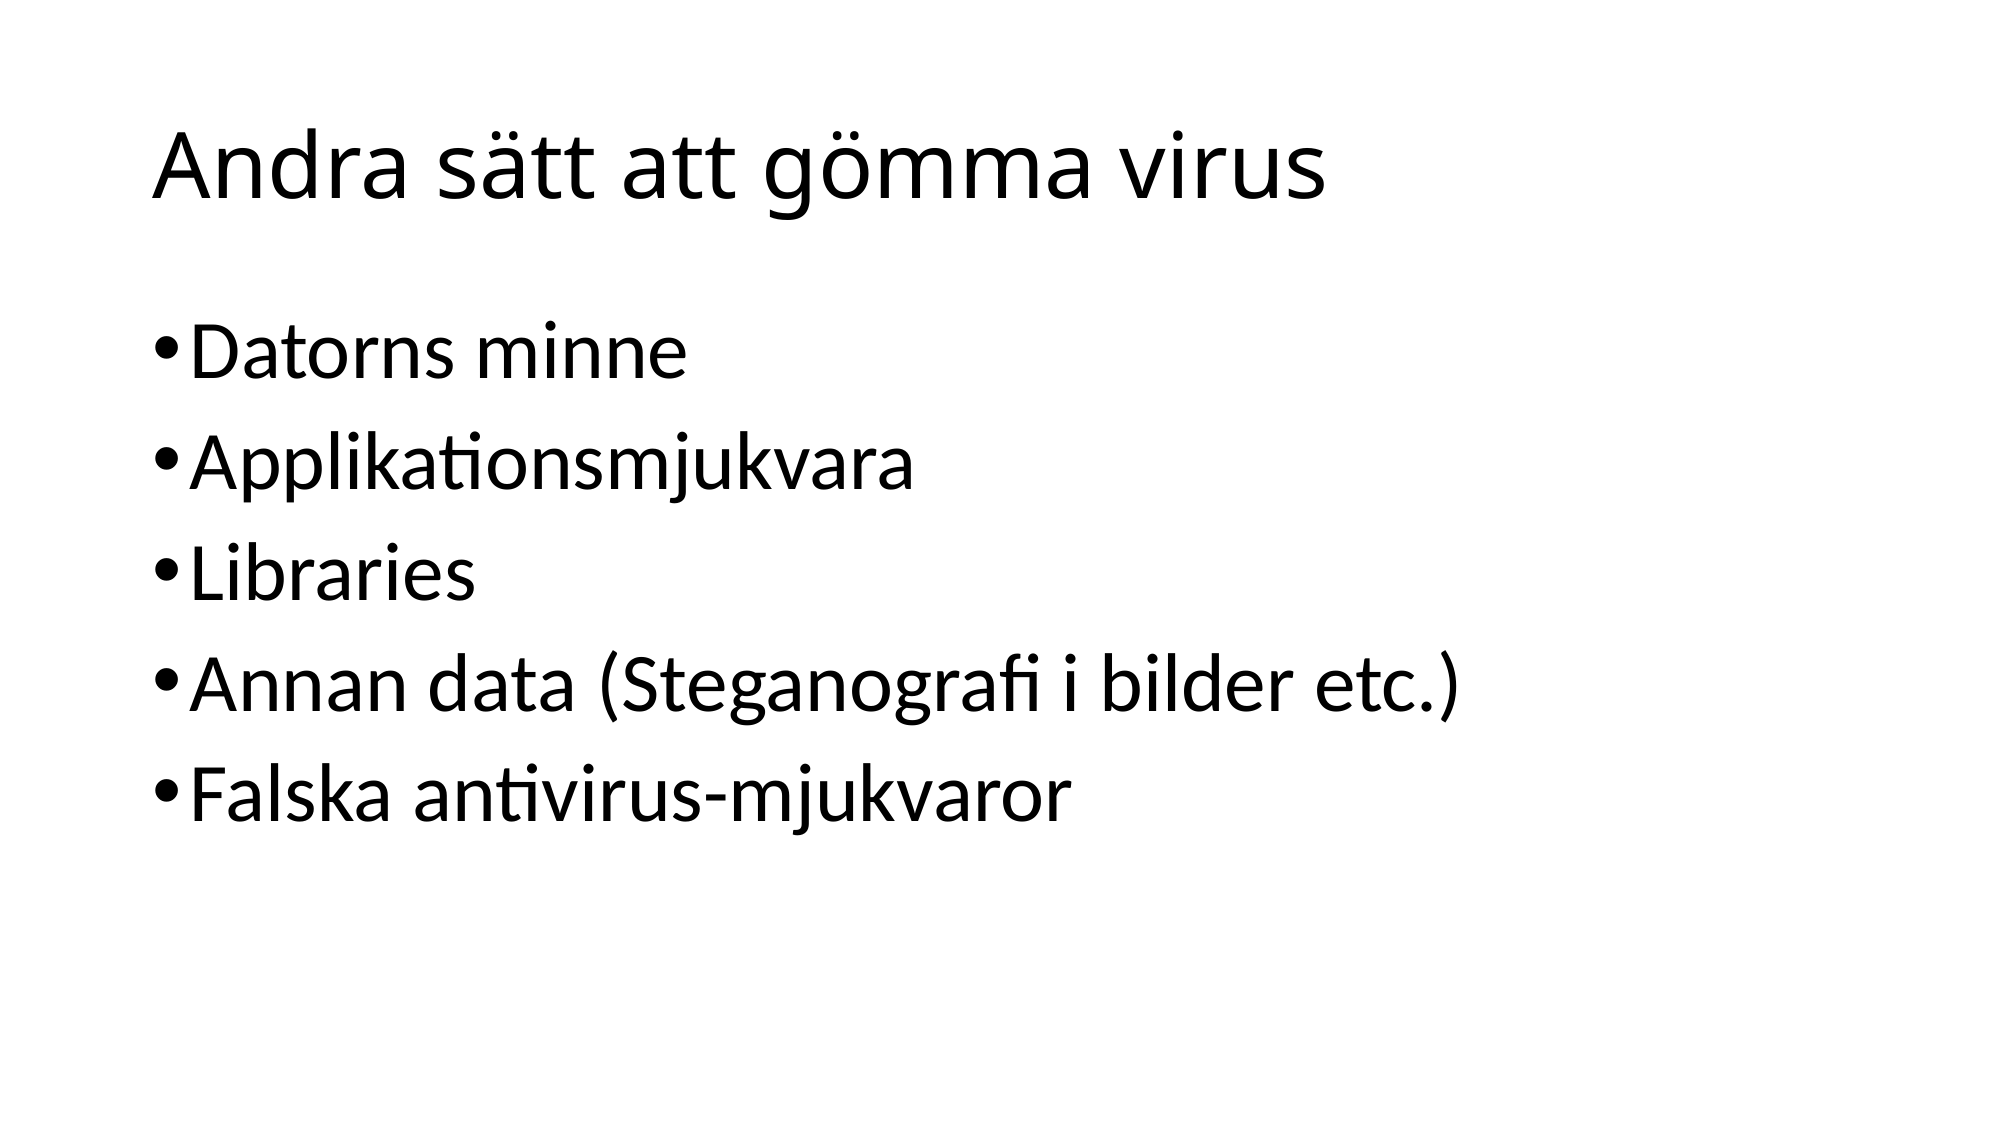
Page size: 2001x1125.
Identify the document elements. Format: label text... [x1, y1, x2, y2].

list Datorns minne Applikationsmjukvara Libraries Annan data (Steganografi i bilder etc.) Falska antivirus-mjukvaror [137, 299, 1863, 1014]
title Andra sätt att gömma virus [137, 59, 1863, 278]
